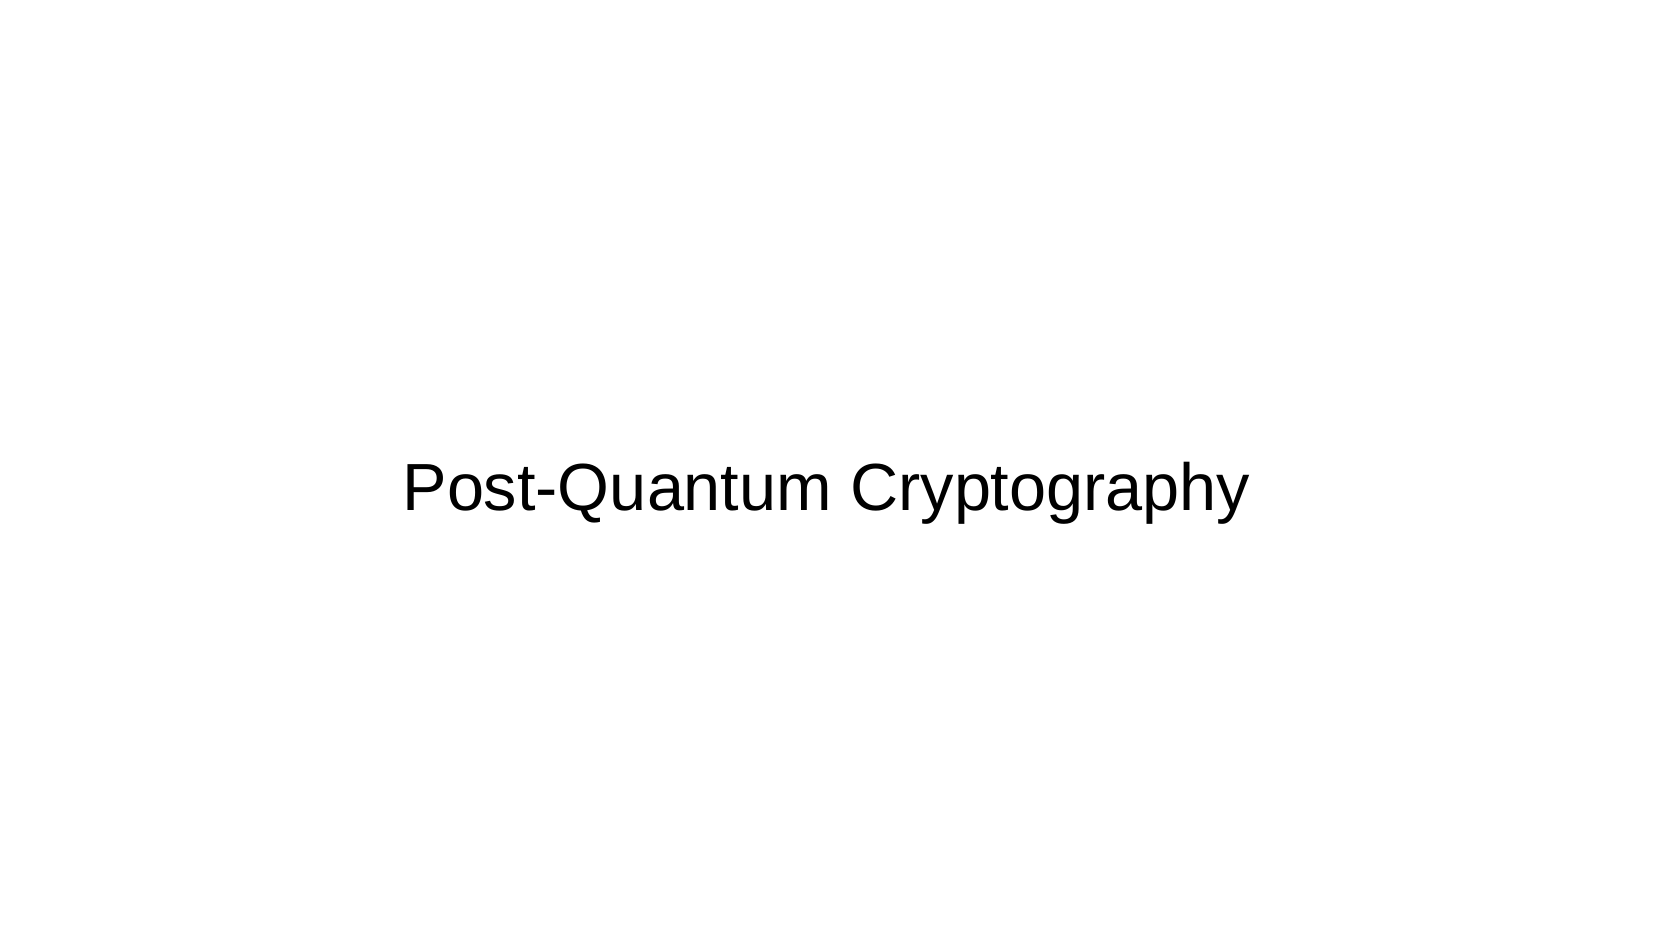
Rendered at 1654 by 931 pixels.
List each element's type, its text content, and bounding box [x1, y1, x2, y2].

subtitle Post-Quantum Cryptography [82, 217, 1571, 758]
